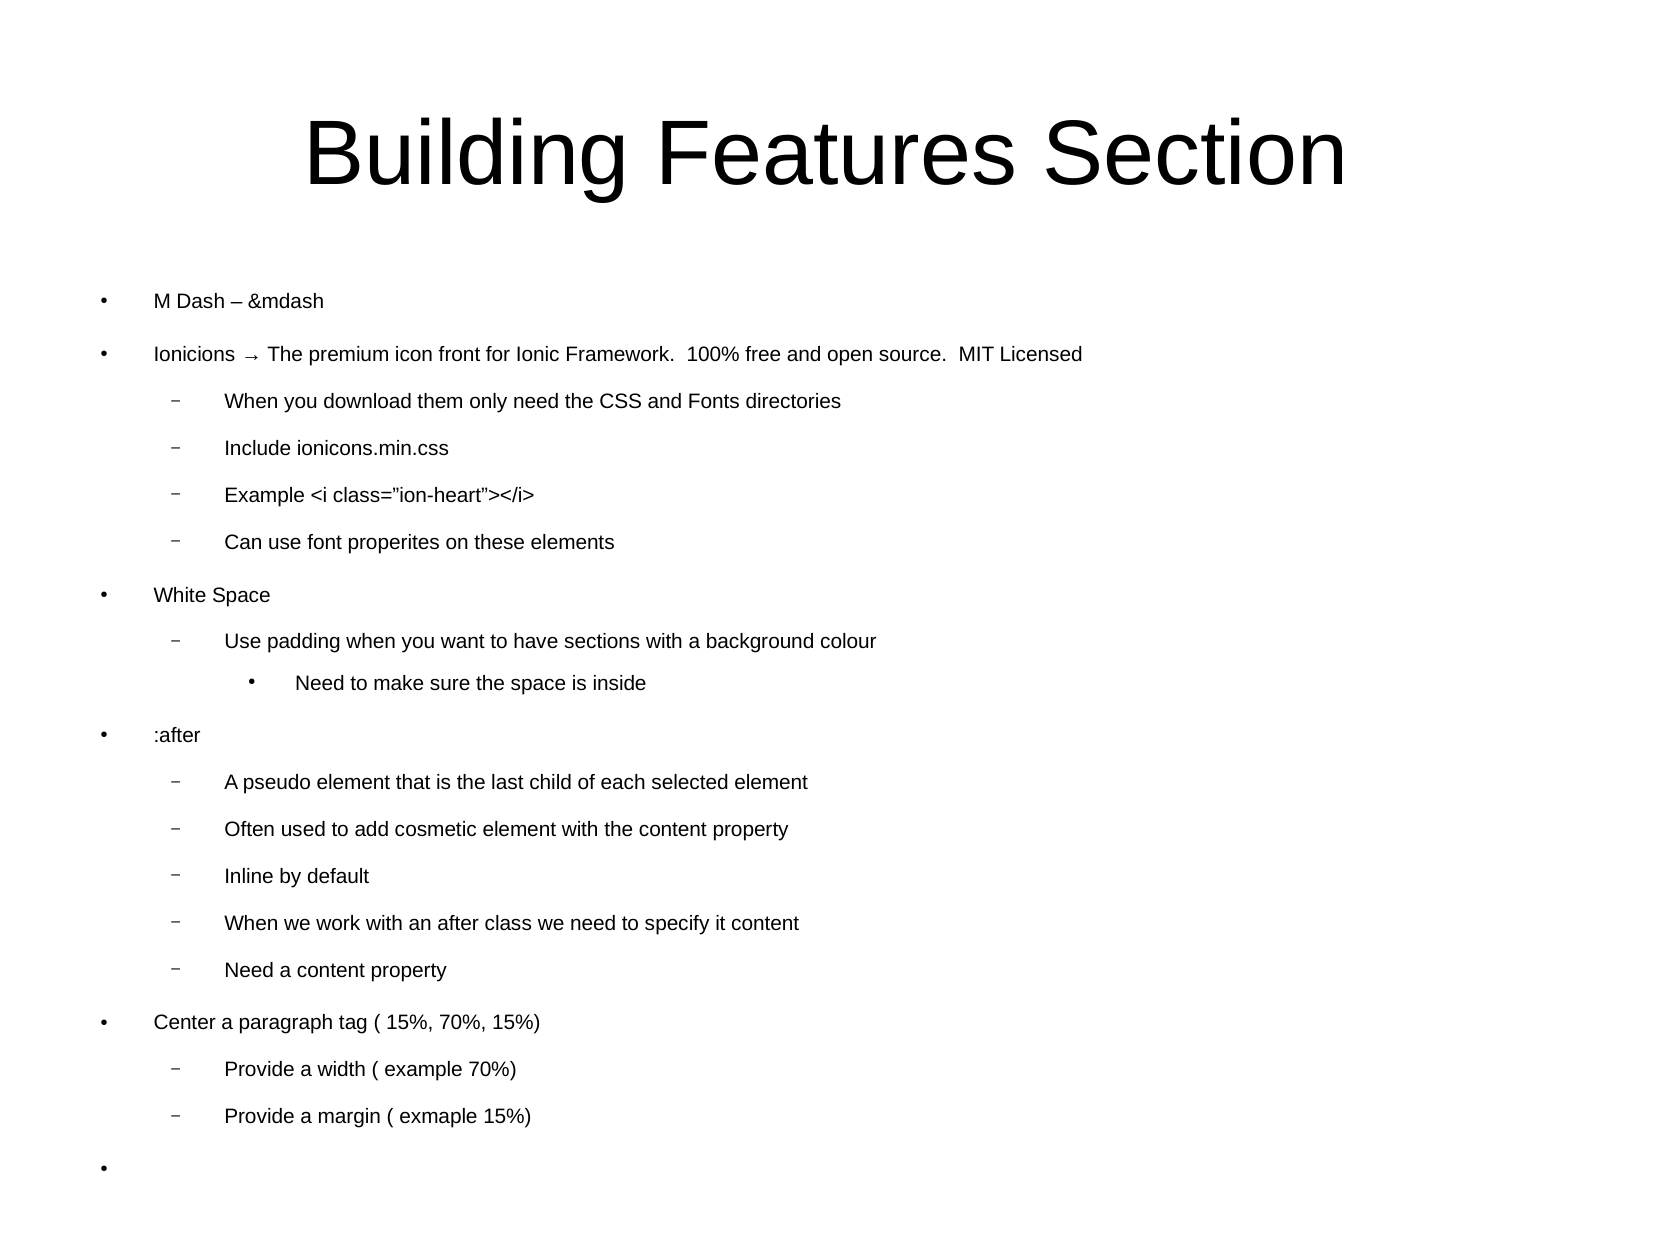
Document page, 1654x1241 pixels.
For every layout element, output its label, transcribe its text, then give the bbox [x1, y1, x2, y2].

title Building Features Section [82, 49, 1571, 257]
list M Dash – &mdash Ionicions → The premium icon front for Ionic Framework. 100% free and open source. MIT Licensed When you download them only need the CSS and Fonts directories Include ionicons.min.css Example <i class=”ion-heart”></i> Can use font properites on these elements White Space Use padding when you want to have sections with a background colour Need to make sure the space is inside :after A pseudo element that is the last child of each selected element Often used to add cosmetic element with the content property Inline by default When we work with an after class we need to specify it content Need a content property Center a paragraph tag ( 15%, 70%, 15%) Provide a width ( example 70%) Provide a margin ( exmaple 15%) [82, 290, 1571, 1241]
